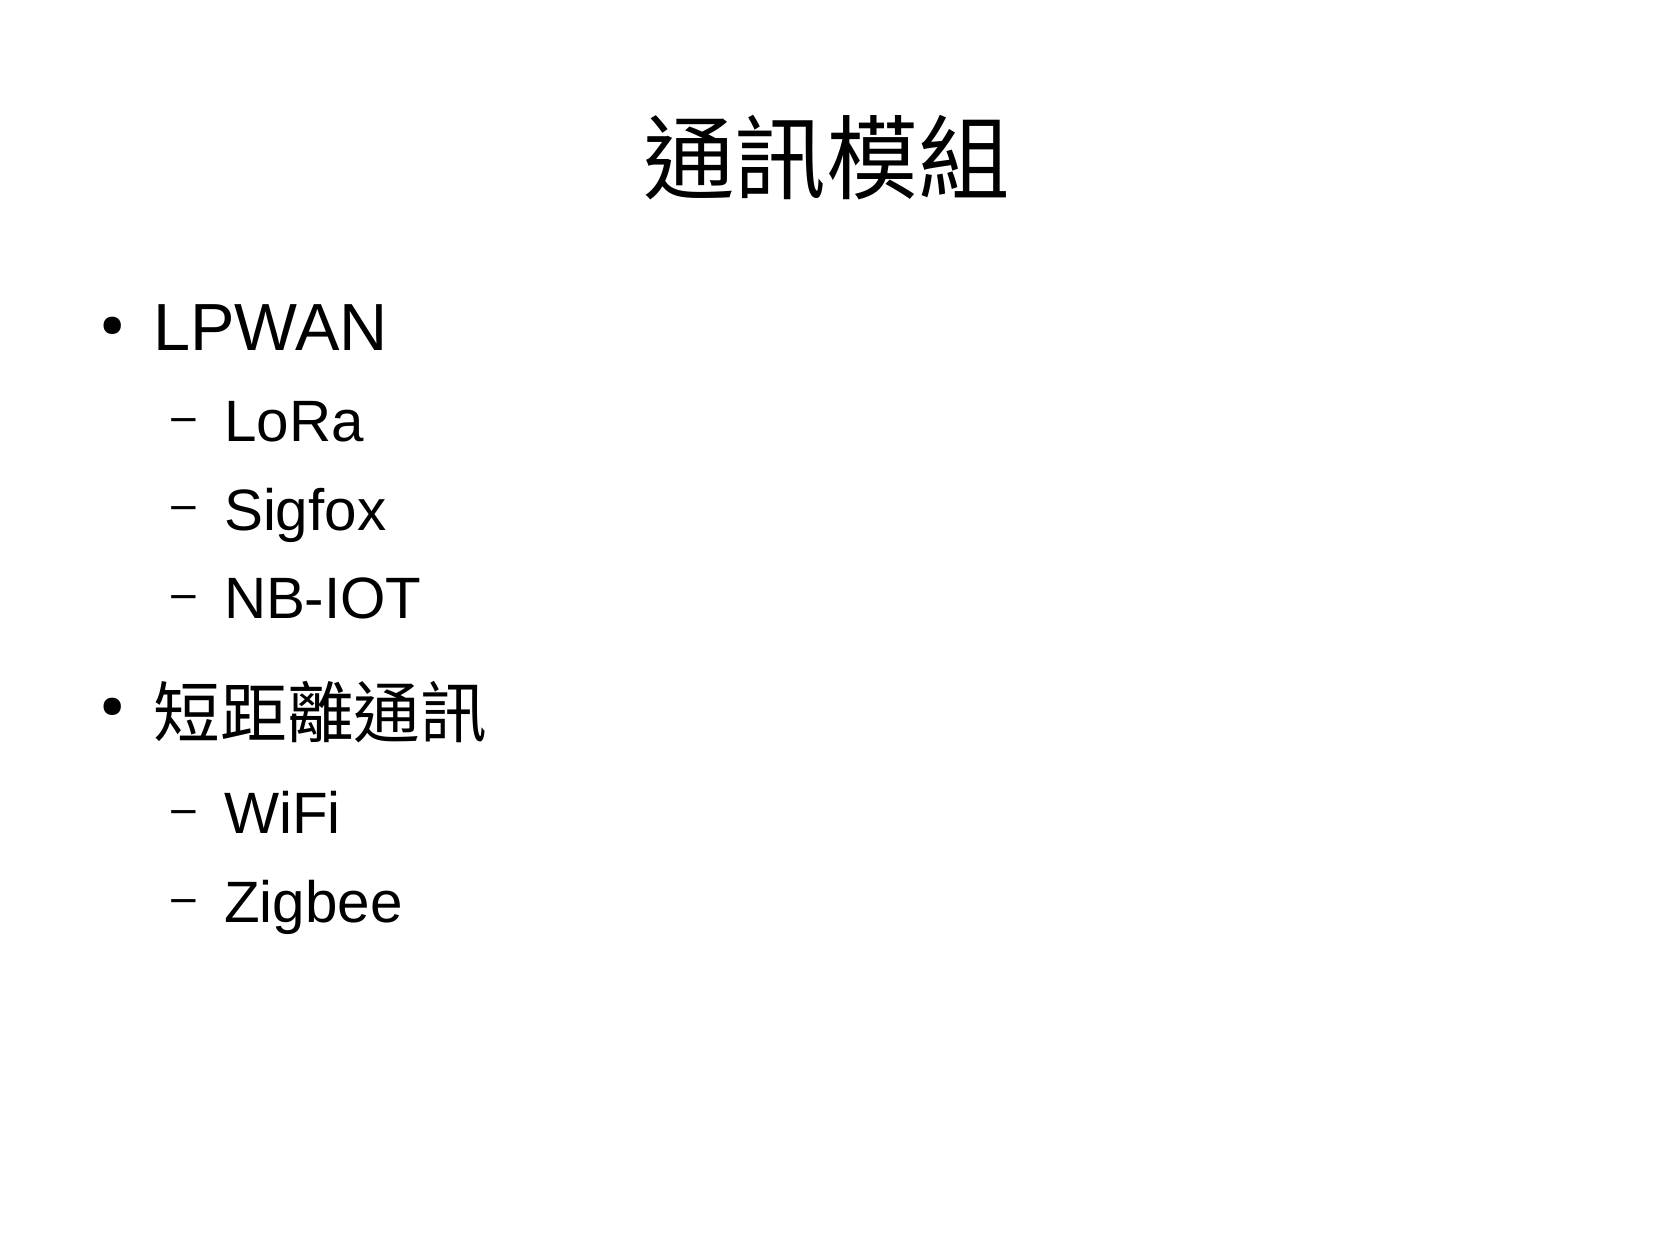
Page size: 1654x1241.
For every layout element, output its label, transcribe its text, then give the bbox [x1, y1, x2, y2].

title 通訊模組 [82, 49, 1571, 257]
list LPWAN LoRa Sigfox NB-IOT 短距離通訊 WiFi Zigbee [82, 290, 1571, 1010]
